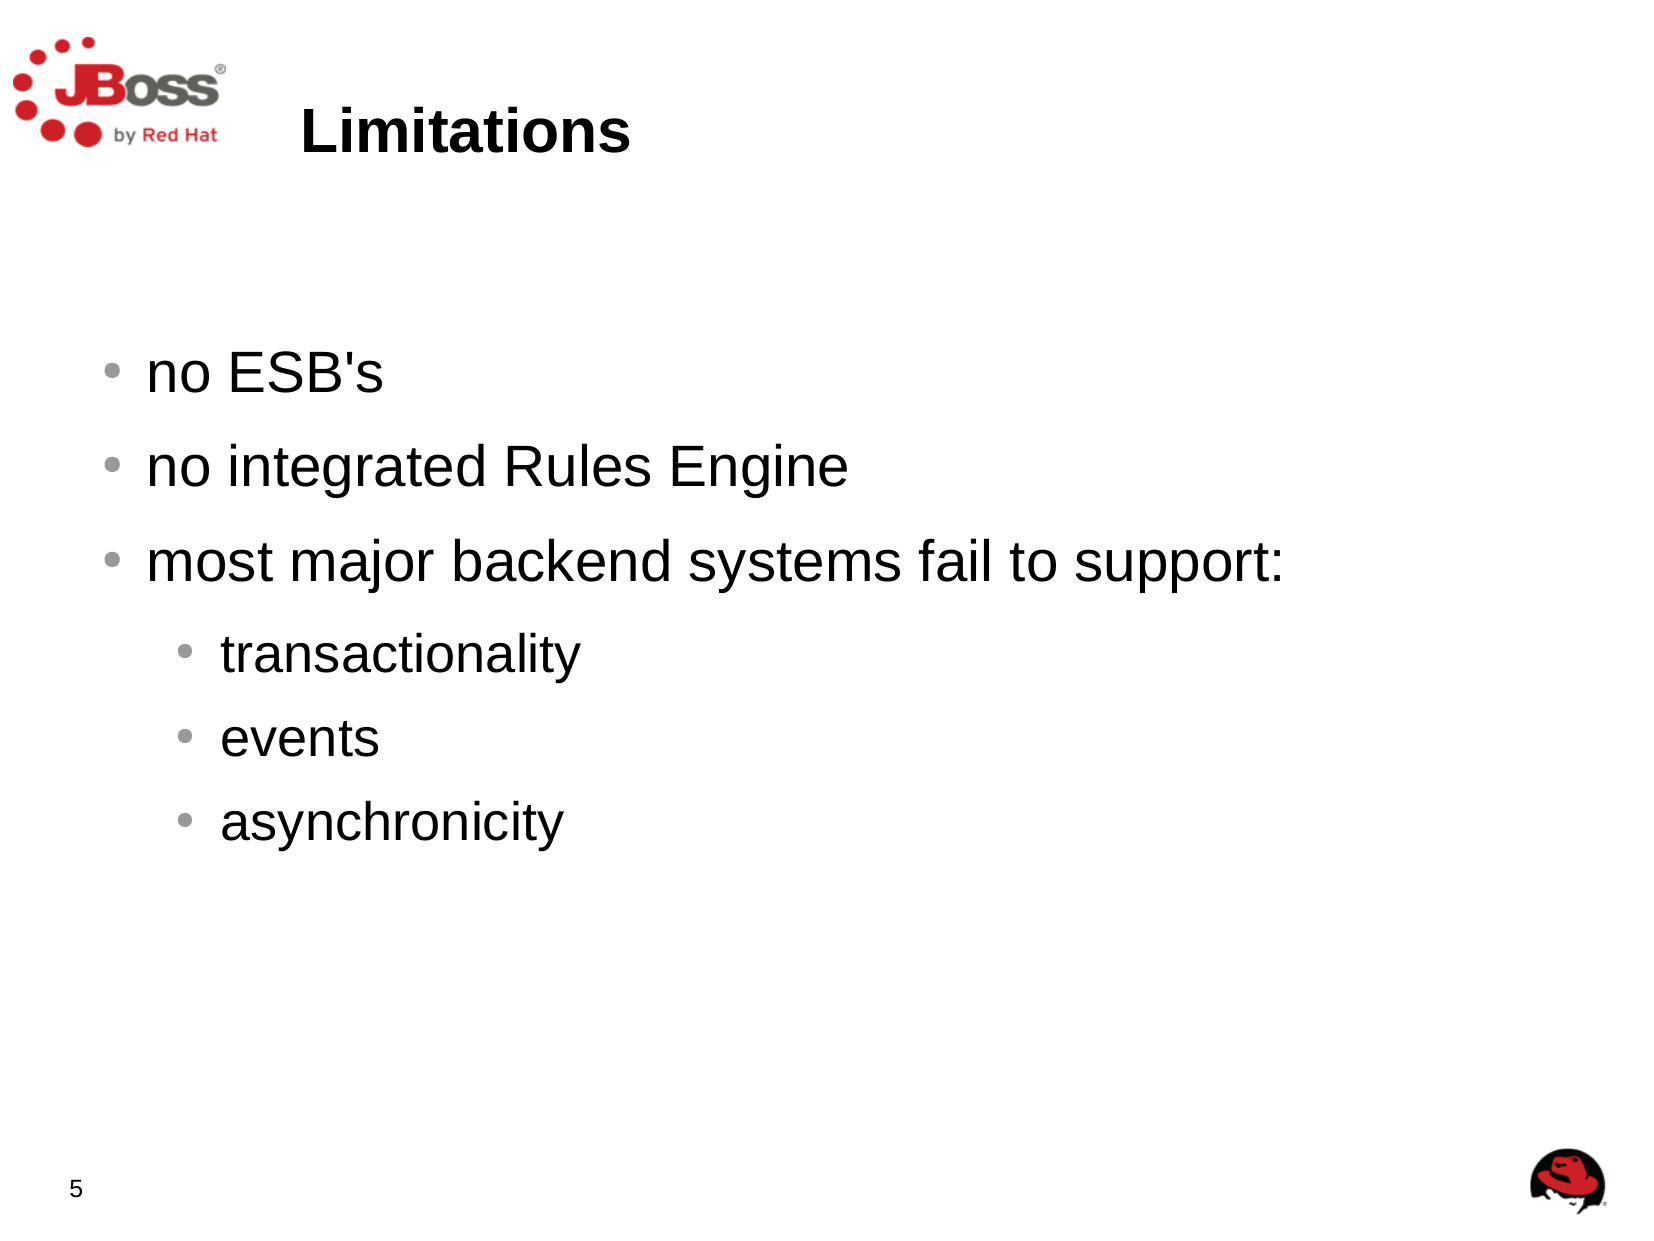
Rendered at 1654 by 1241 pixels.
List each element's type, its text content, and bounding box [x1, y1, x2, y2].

list no ESB's no integrated Rules Engine most major backend systems fail to support: transactionality events asynchronicity [86, 244, 1576, 1024]
title Limitations [300, 45, 1571, 218]
picture [13, 37, 226, 147]
picture [1529, 1146, 1613, 1224]
